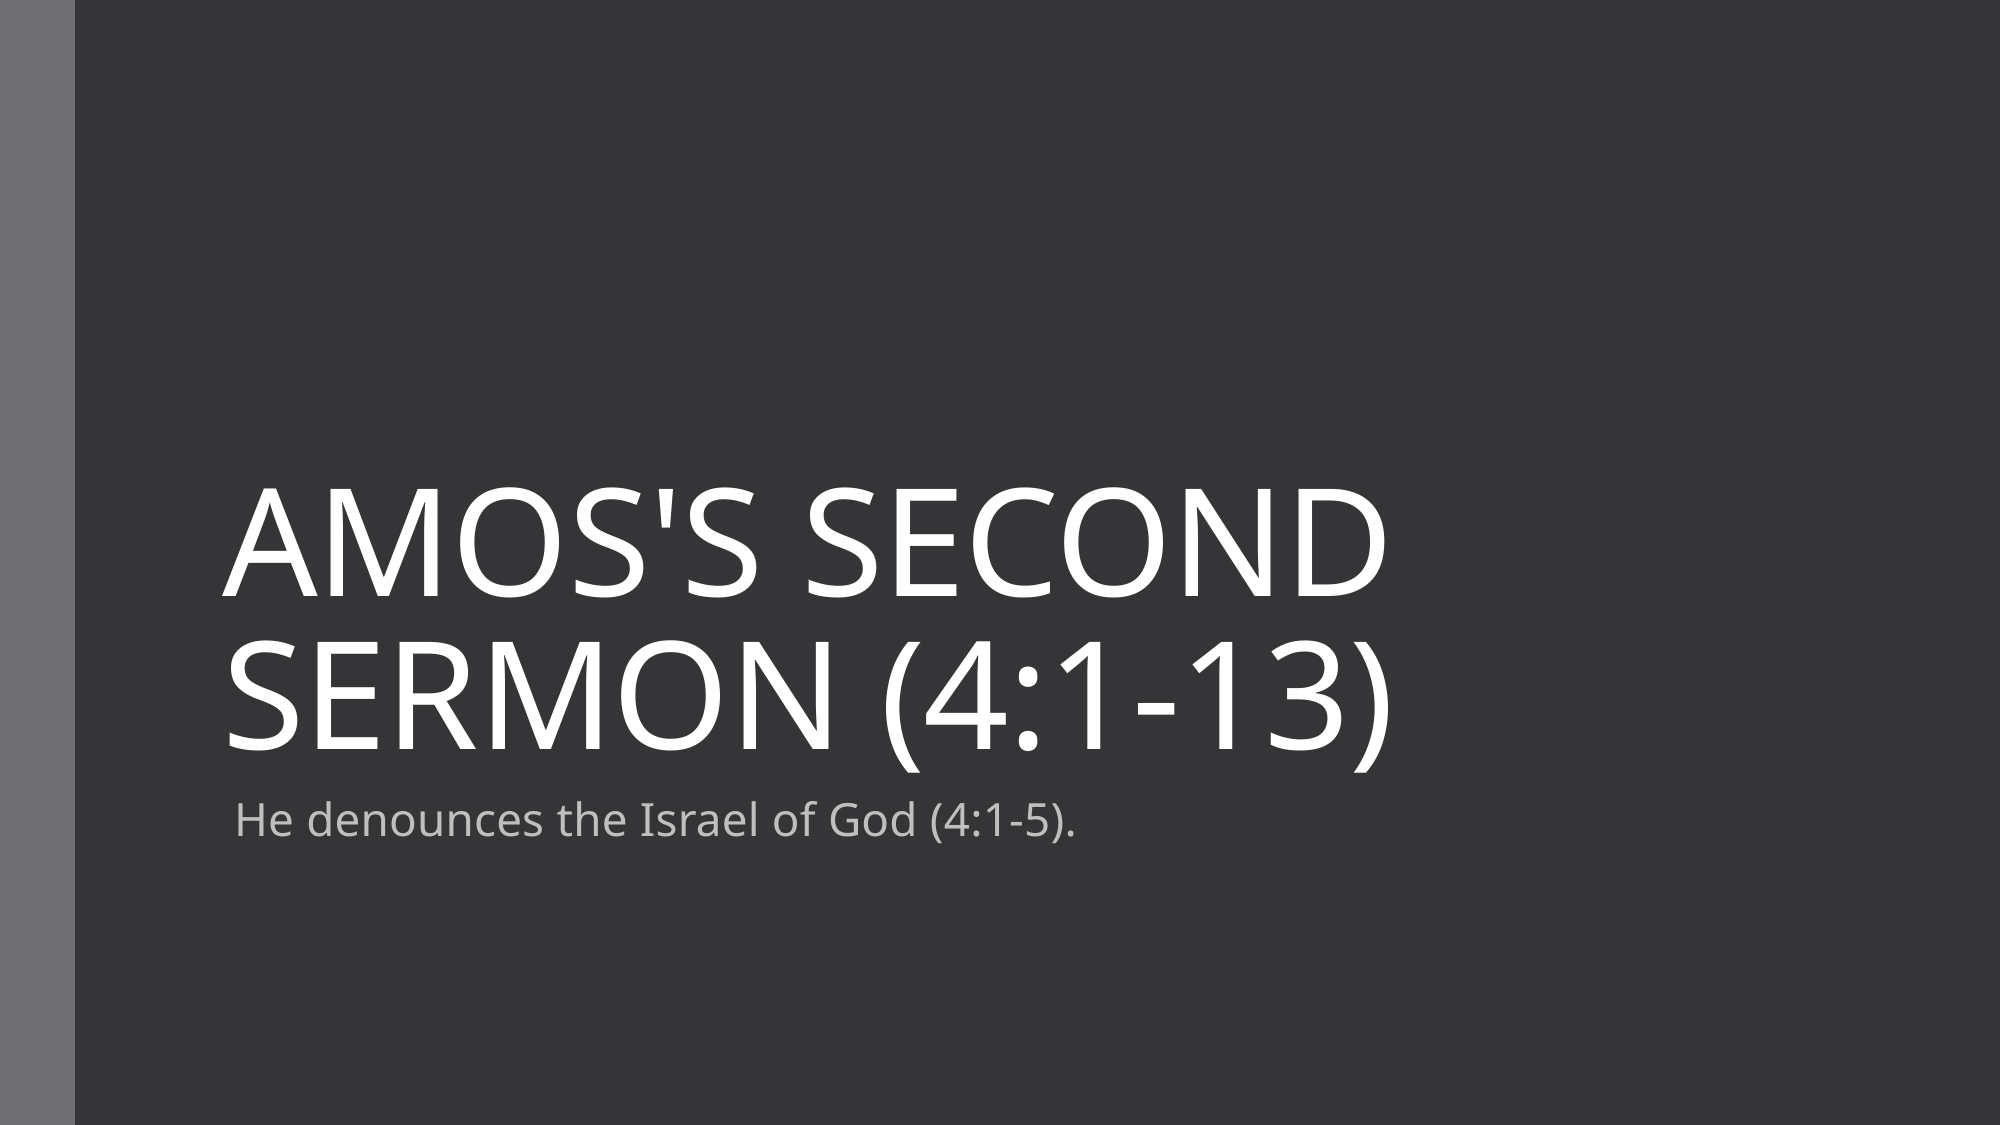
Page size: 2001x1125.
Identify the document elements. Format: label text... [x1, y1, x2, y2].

subtitle He denounces the Israel of God (4:1-5). [206, 787, 1752, 1066]
title AMOS'S SECOND SERMON (4:1-13) [206, 124, 1752, 787]
